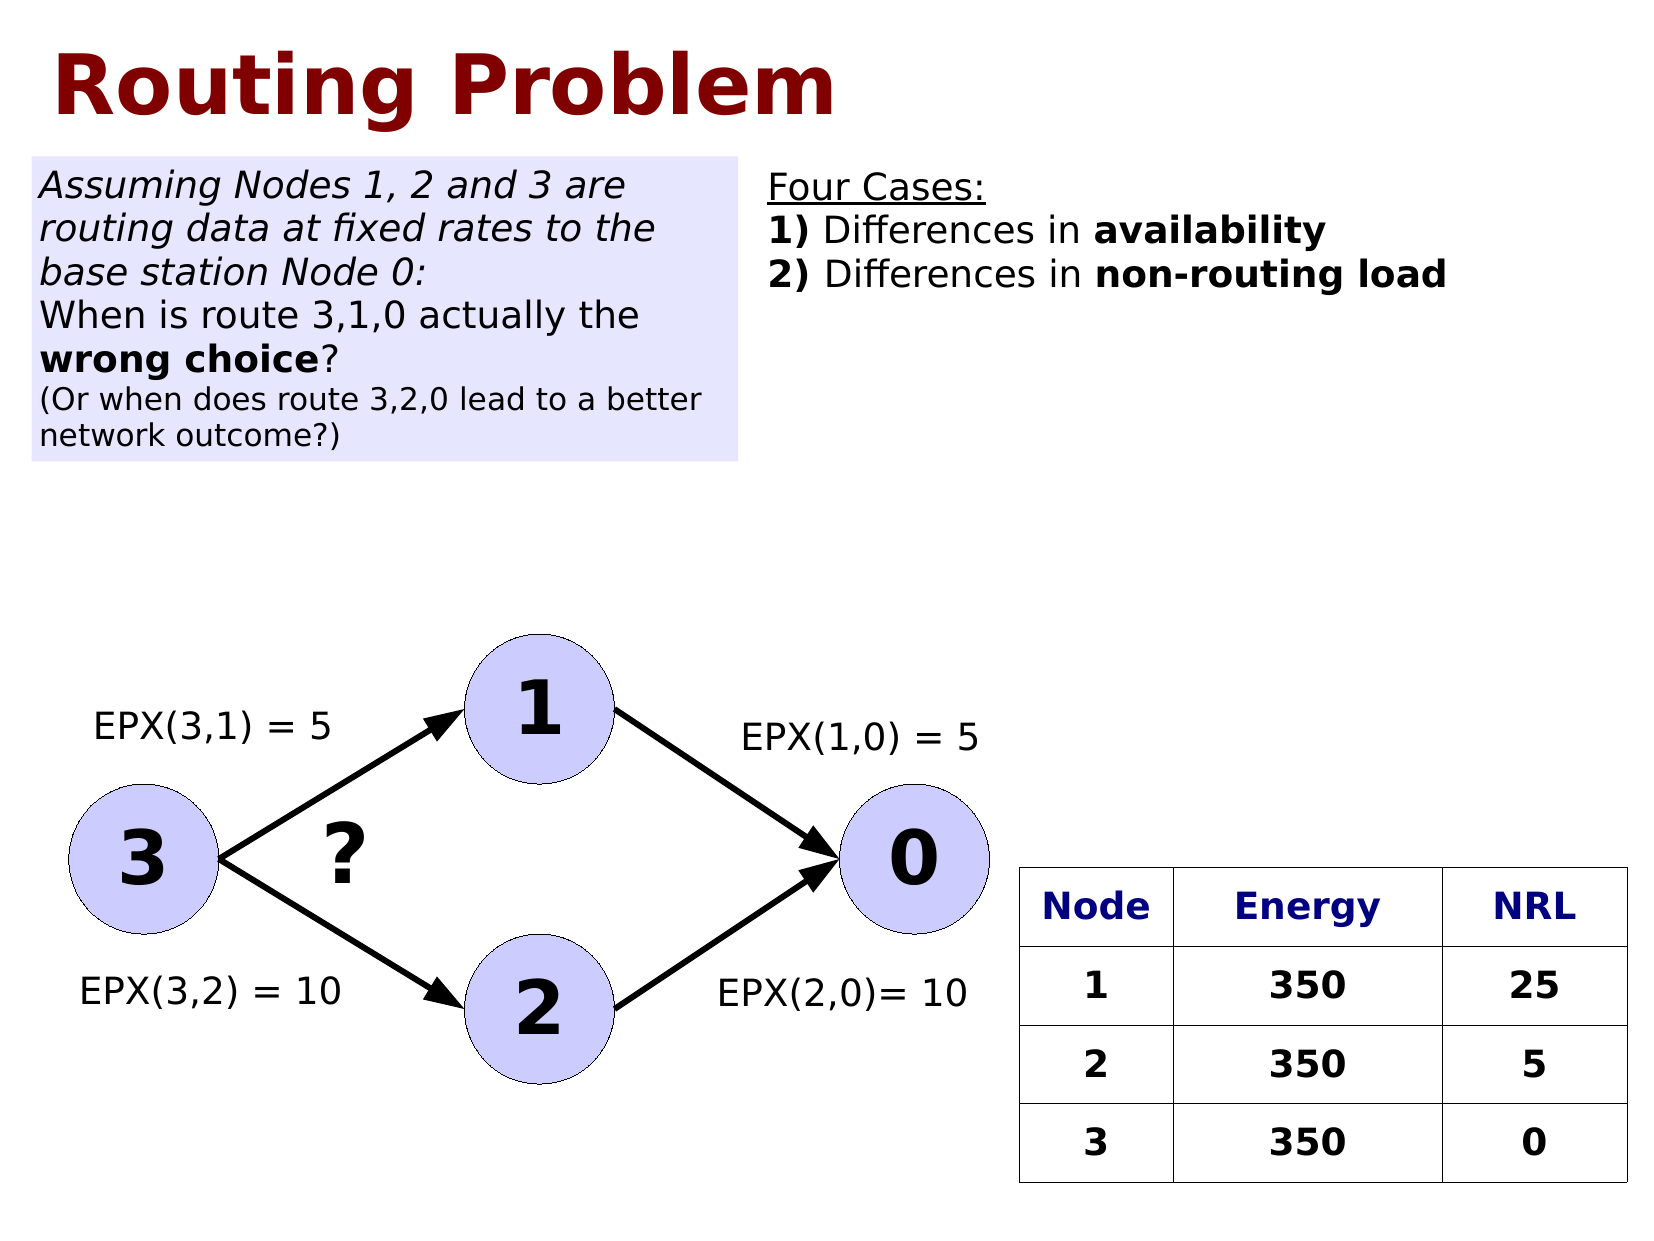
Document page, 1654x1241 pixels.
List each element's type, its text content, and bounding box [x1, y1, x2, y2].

table_header Energy [1174, 868, 1442, 946]
table_header Node [1020, 868, 1173, 946]
text_box EPX(1,0) = 5 [725, 708, 996, 768]
text_box 0 [839, 784, 990, 935]
text_box EPX(3,2) = 10 [64, 962, 358, 1021]
text_box ? [306, 799, 385, 912]
text_box 3 [68, 784, 219, 935]
table_cell 2 [1020, 1026, 1173, 1103]
table_cell 3 [1020, 1104, 1173, 1182]
title Routing Problem [51, 0, 1654, 173]
text_box 1 [464, 634, 615, 785]
text_box EPX(2,0)= 10 [701, 964, 984, 1055]
table_header NRL [1443, 868, 1627, 946]
text_box Four Cases: 1) Differences in availability 2) Differences in non-routing load [752, 157, 1520, 478]
table_cell 25 [1443, 947, 1627, 1025]
table_cell 350 [1174, 1104, 1442, 1182]
text_box 2 [464, 934, 615, 1085]
table_cell 1 [1020, 947, 1173, 1025]
table_cell 5 [1443, 1026, 1627, 1103]
text_box EPX(3,1) = 5 [78, 697, 348, 756]
text_box Assuming Nodes 1, 2 and 3 are routing data at fixed rates to the base station Node 0: When is route 3,1,0 actually the wrong choice? (Or when does route 3,2,0 lead to a better network outcome?) [31, 156, 739, 462]
table_cell 350 [1174, 947, 1442, 1025]
table_cell 0 [1443, 1104, 1627, 1182]
table_cell 350 [1174, 1026, 1442, 1103]
